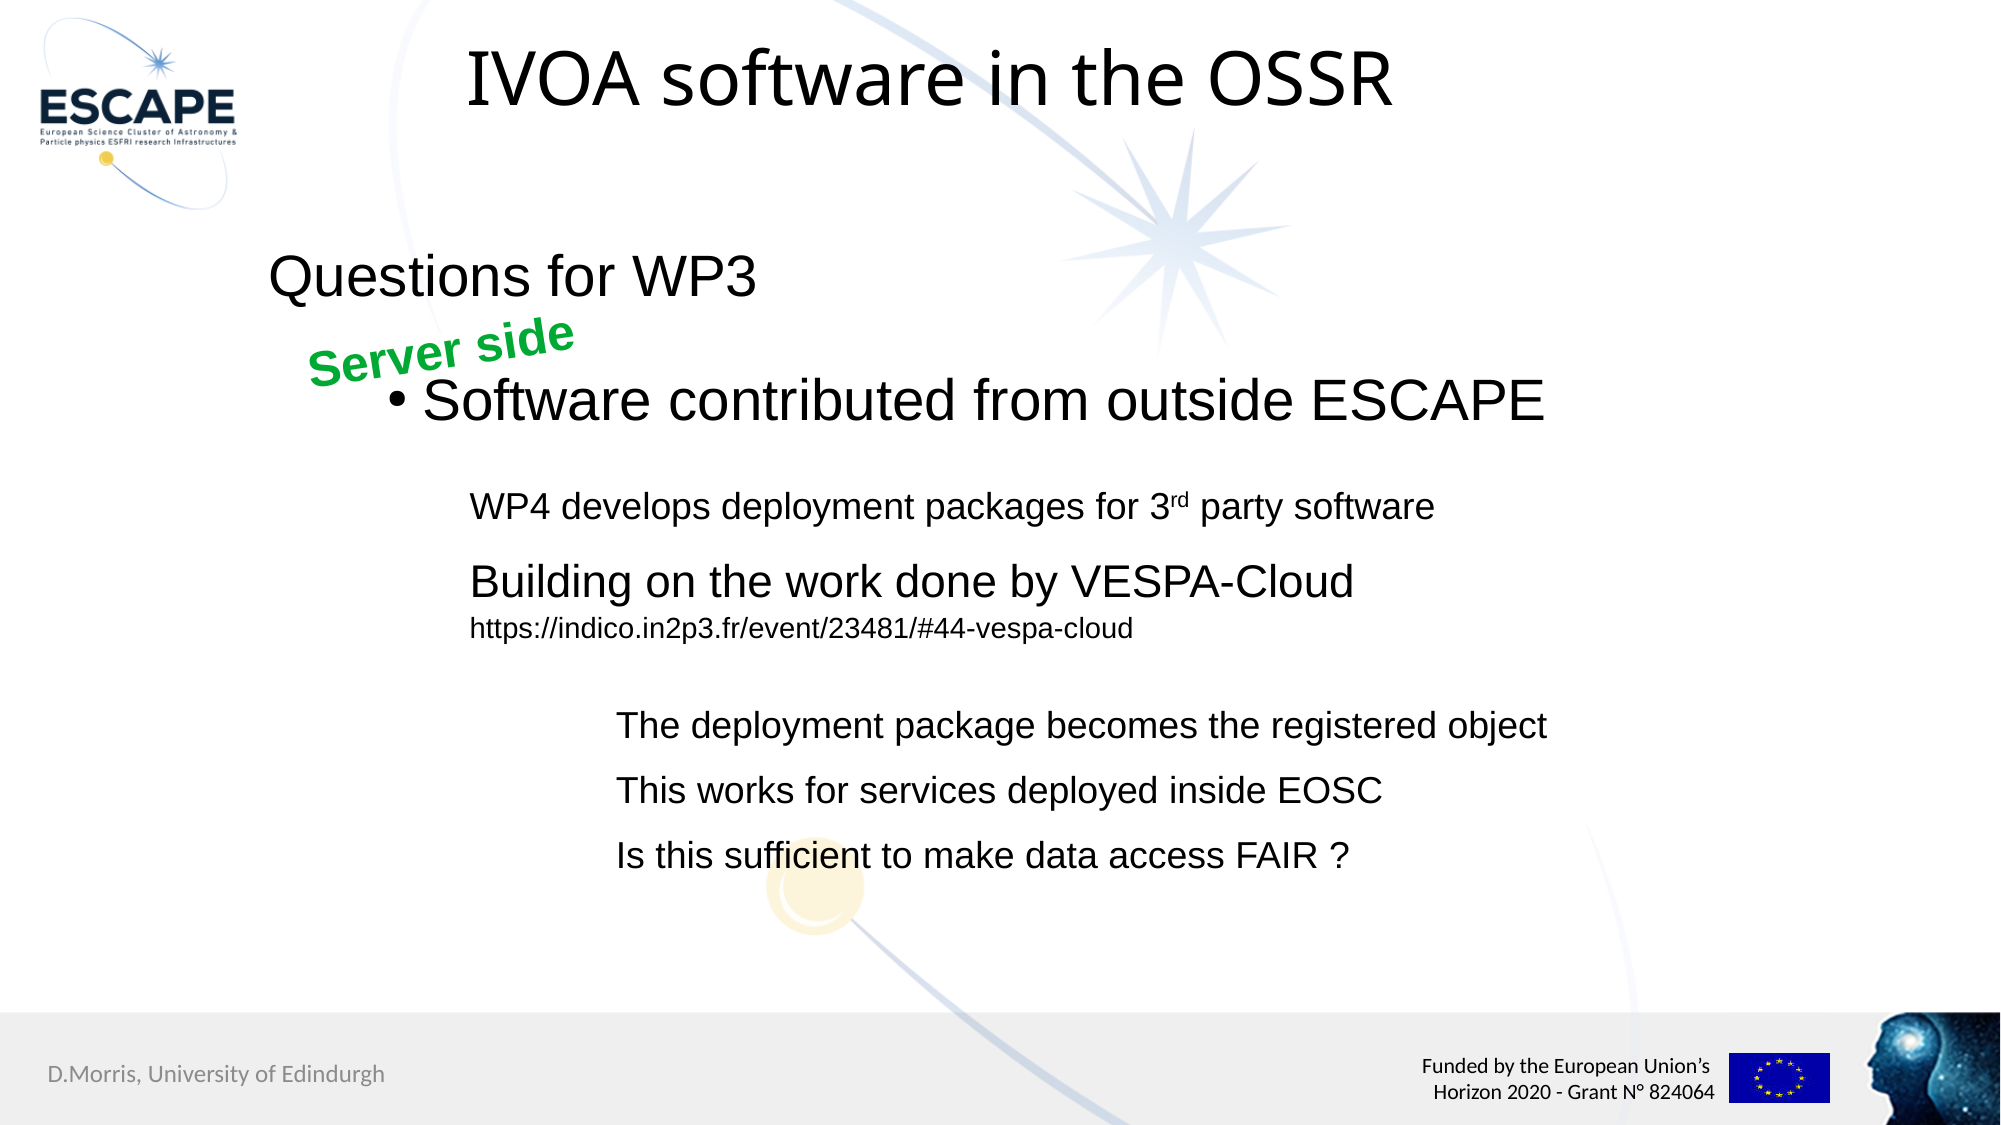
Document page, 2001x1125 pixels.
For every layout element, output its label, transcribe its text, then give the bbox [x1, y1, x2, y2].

text_box Is this sufficient to make data access FAIR ? [601, 826, 1366, 884]
footer D.Morris, University of Edindurgh [32, 1042, 414, 1103]
text_box This works for services deployed inside EOSC [601, 761, 1399, 819]
text_box The deployment package becomes the registered object [601, 696, 1563, 754]
text_box Building on the work done by VESPA-Cloud [454, 548, 1394, 629]
text_box WP4 develops deployment packages for 3rd party software [454, 478, 1461, 537]
text_box Software contributed from outside ESCAPE [372, 360, 1584, 441]
picture [0, 0, 2001, 1125]
title IVOA software in the OSSR [450, 11, 1489, 150]
text_box Server side [288, 283, 662, 409]
text_box Questions for WP3 [253, 236, 774, 317]
text_box https://indico.in2p3.fr/event/23481/#44-vespa-cloud [454, 604, 1333, 662]
